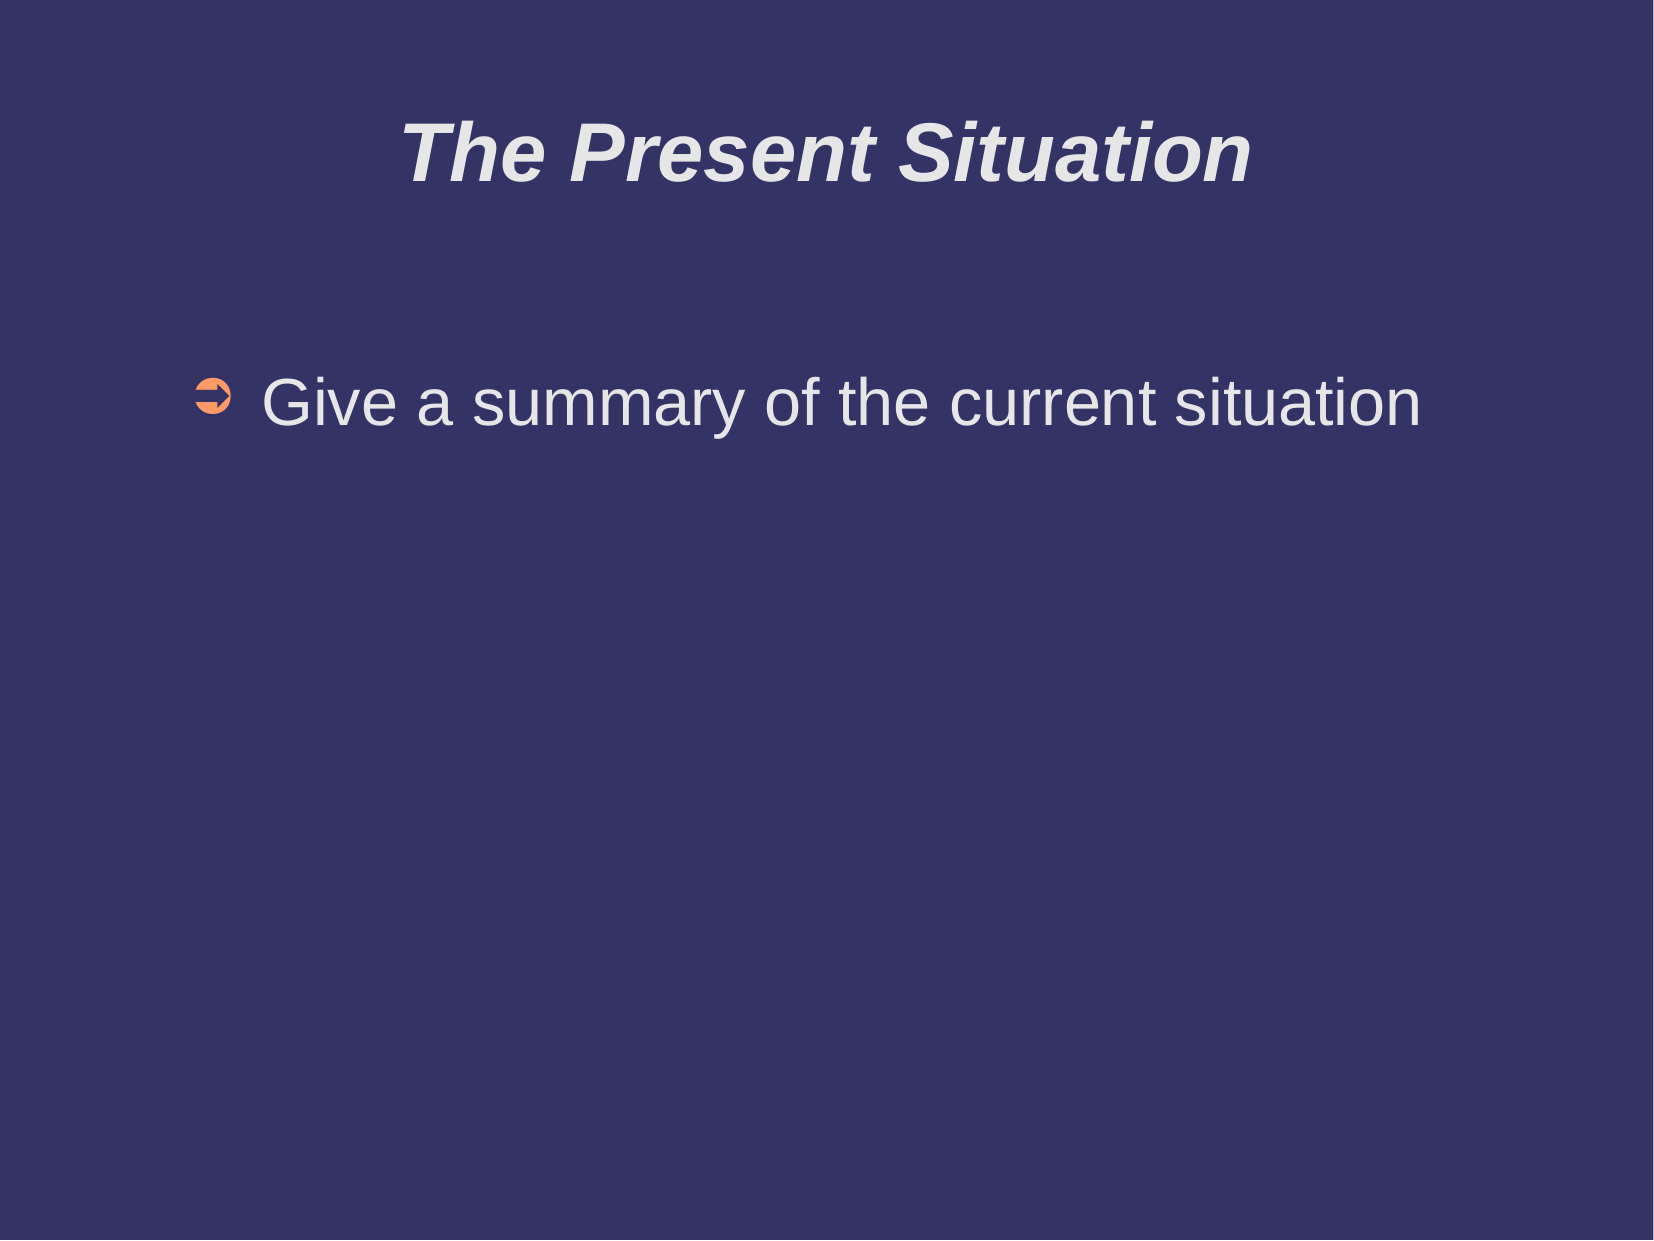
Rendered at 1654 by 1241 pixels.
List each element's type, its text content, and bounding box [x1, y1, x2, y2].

list Give a summary of the current situation [178, 364, 1570, 1147]
title The Present Situation [82, 49, 1571, 257]
